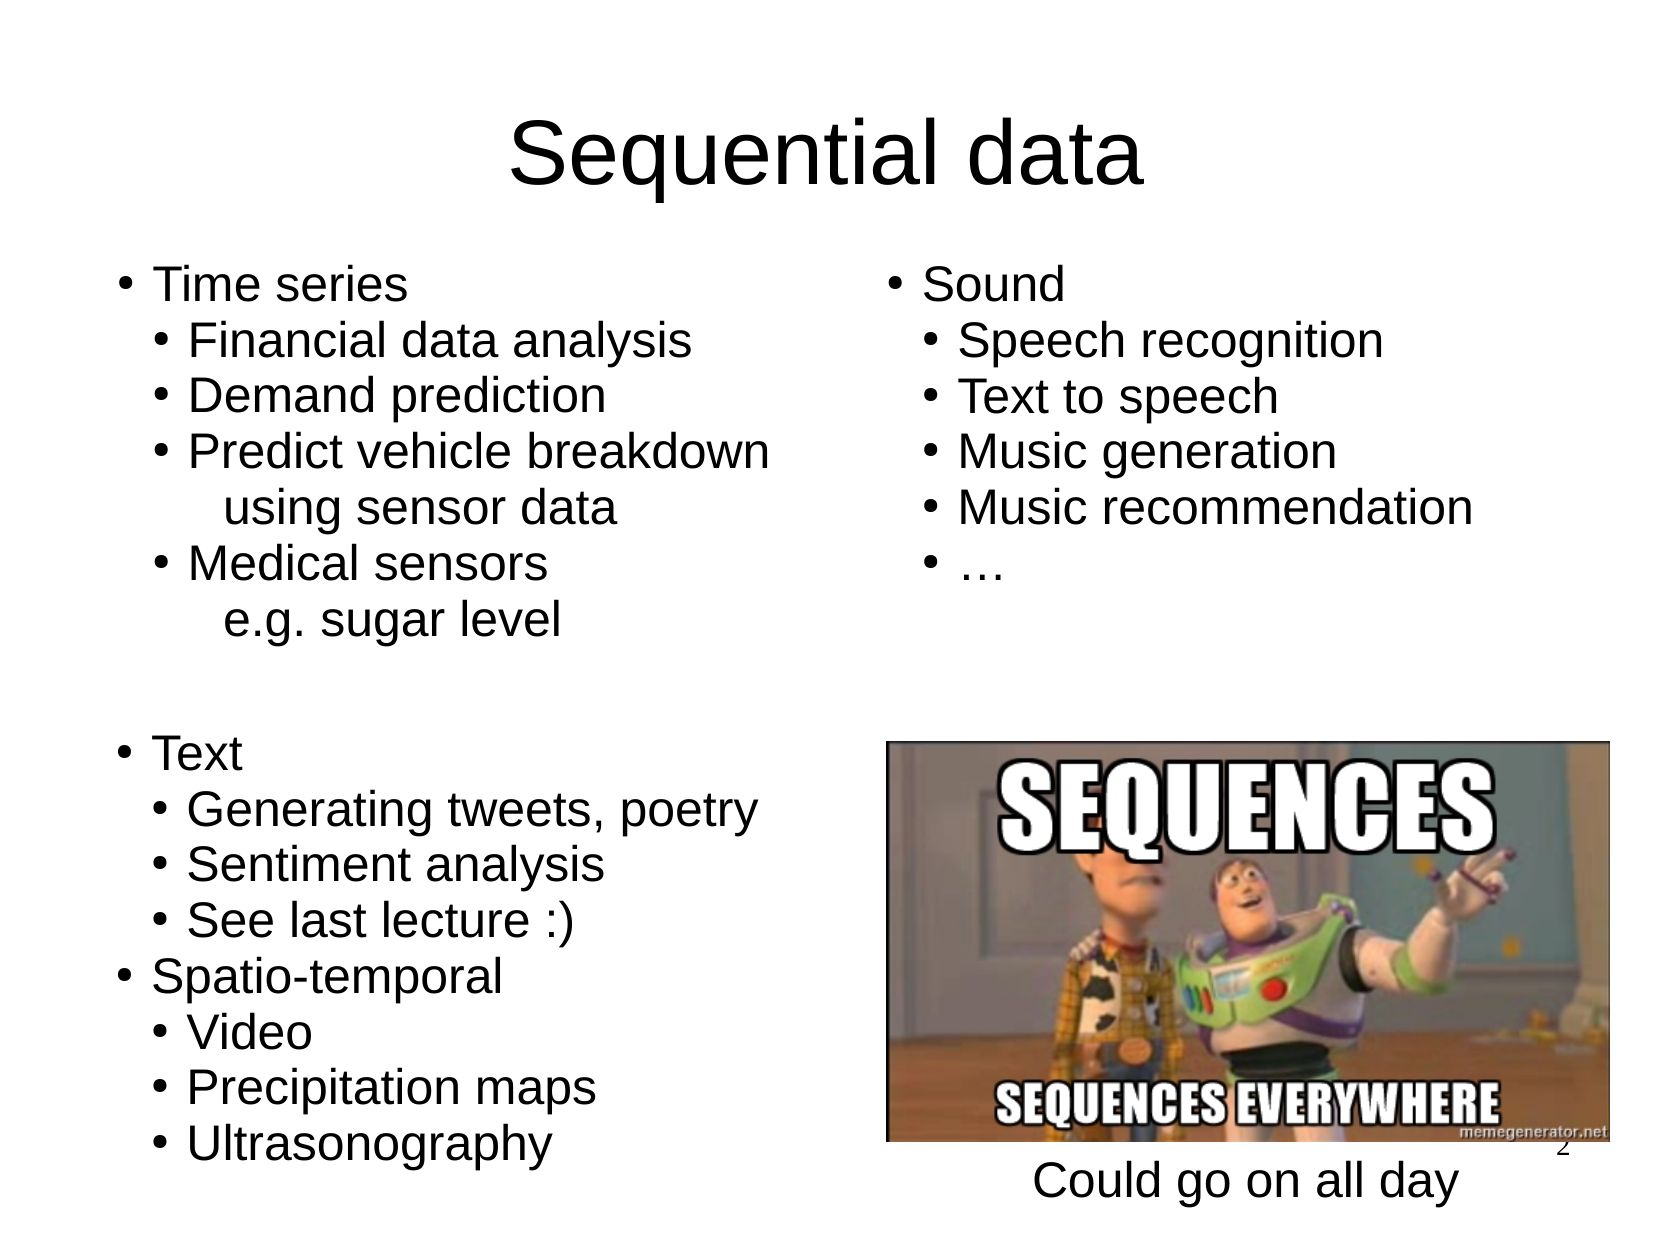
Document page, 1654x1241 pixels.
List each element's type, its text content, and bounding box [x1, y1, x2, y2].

text_box Could go on all day [961, 1152, 1493, 1209]
text_box Time series Financial data analysis Demand prediction Predict vehicle breakdown using sensor data Medical sensors e.g. sugar level [102, 248, 786, 827]
title Sequential data [82, 49, 1571, 257]
text_box Sound Speech recognition Text to speech Music generation Music recommendation … [871, 249, 1489, 602]
picture [886, 741, 1610, 1142]
text_box Text Generating tweets, poetry Sentiment analysis See last lecture :) Spatio-temporal Video Precipitation maps Ultrasonography [100, 717, 775, 1183]
